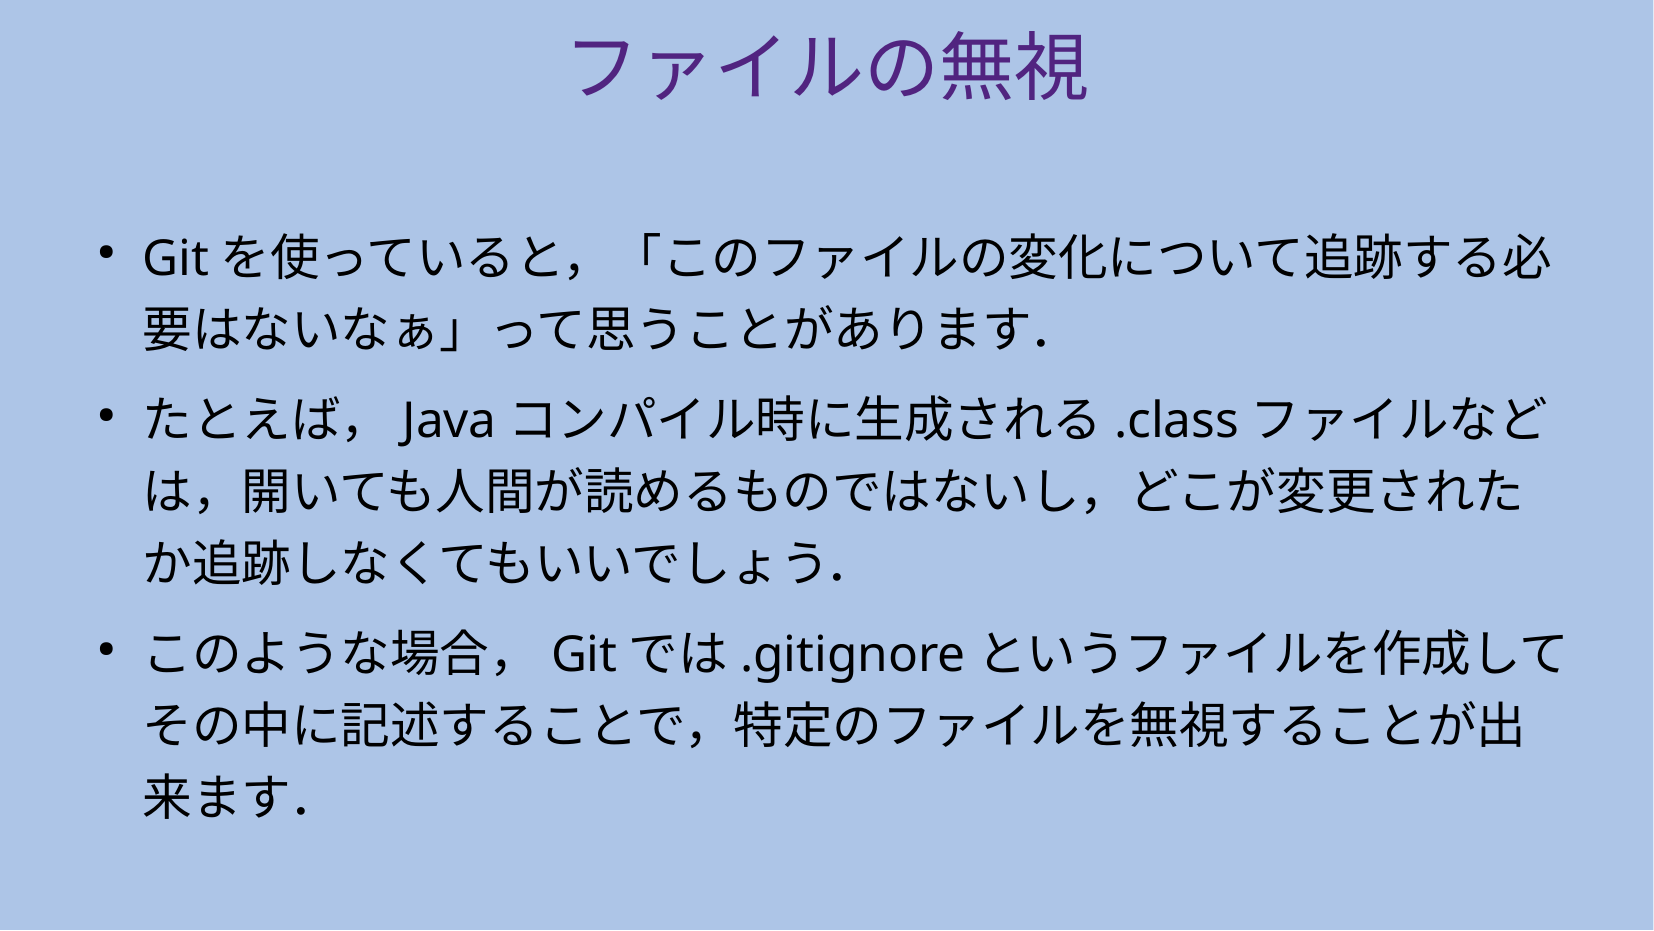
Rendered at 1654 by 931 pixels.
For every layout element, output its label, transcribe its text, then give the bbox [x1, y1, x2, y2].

list Gitを使っていると，「このファイルの変化について追跡する必要はないなぁ」って思うことがあります． たとえば，Javaコンパイル時に生成される.classファイルなどは，開いても人間が読めるものではないし，どこが変更されたか追跡しなくてもいいでしょう． このような場合，Gitでは.gitignoreというファイルを作成してその中に記述することで，特定のファイルを無視することが出来ます． [82, 217, 1572, 833]
title ファイルの無視 [82, 8, 1571, 116]
